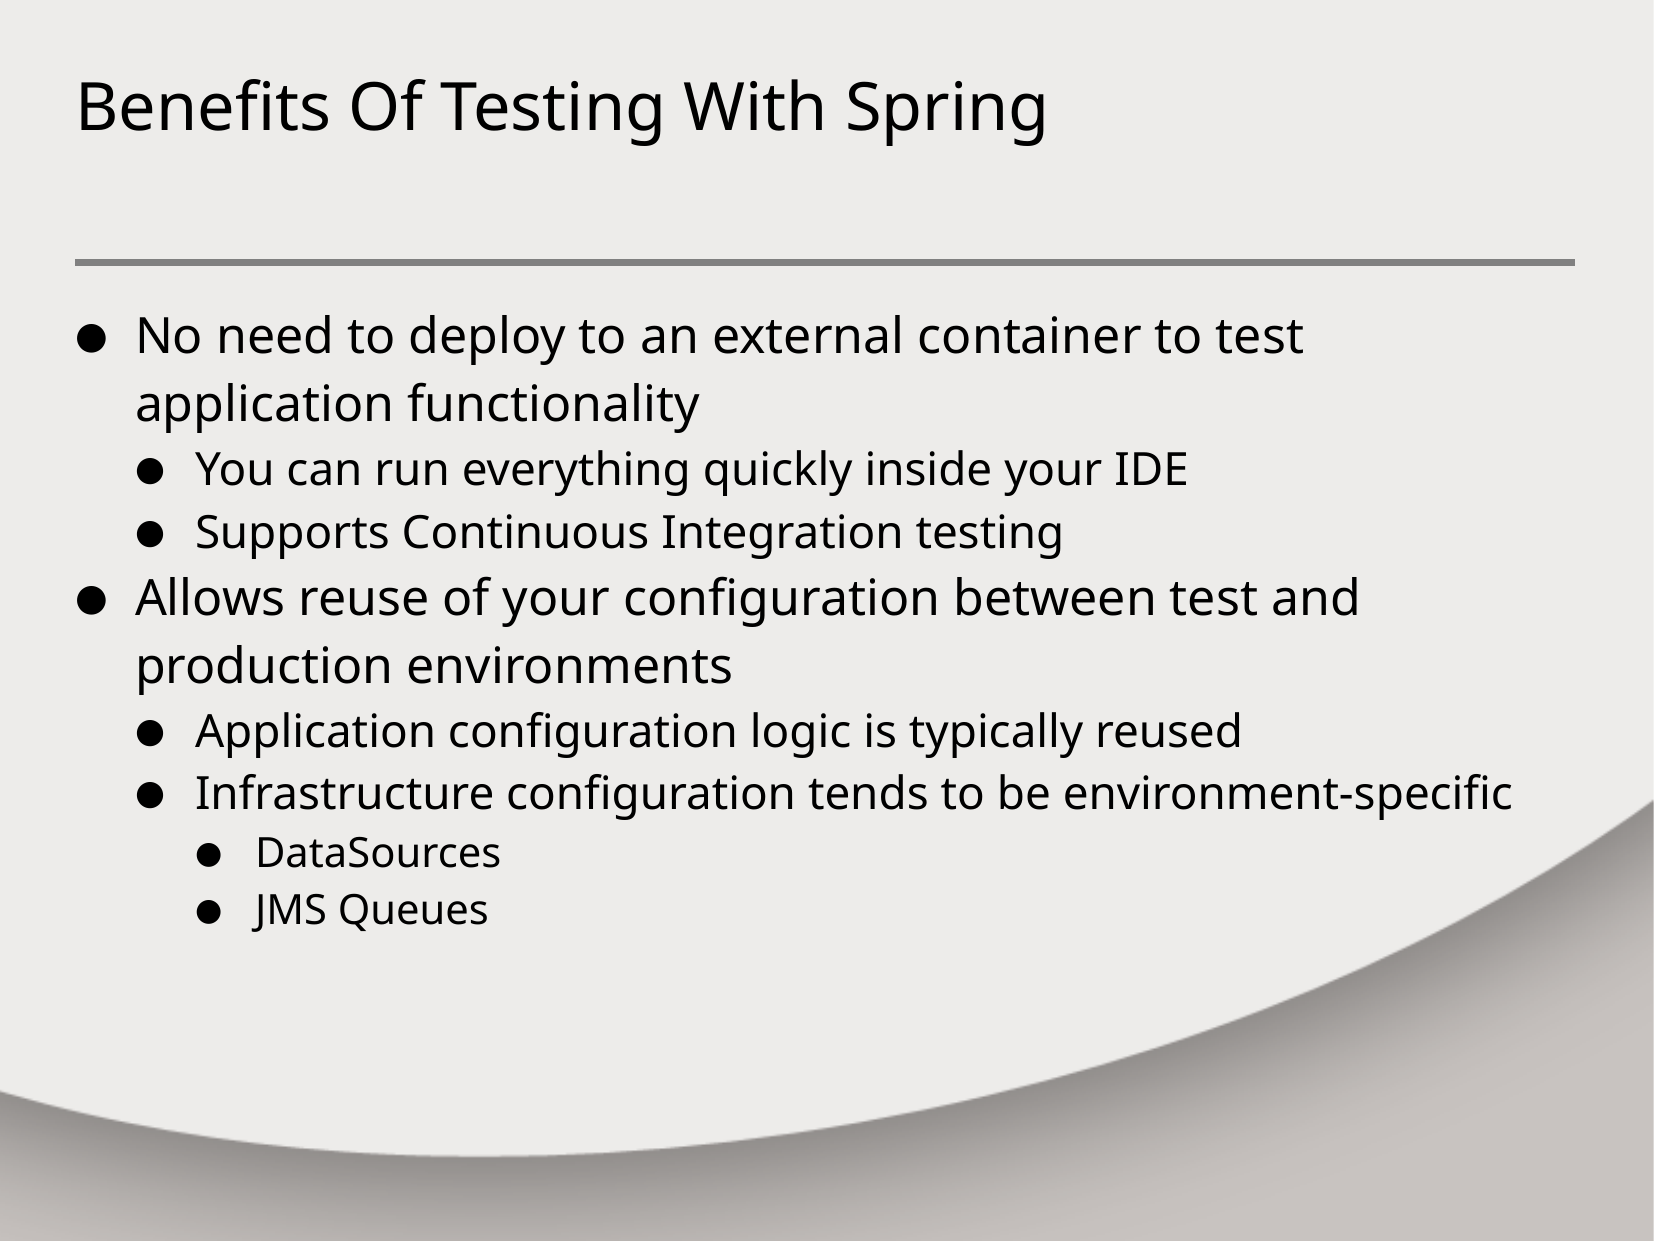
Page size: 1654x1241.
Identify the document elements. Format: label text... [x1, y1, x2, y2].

picture [0, 0, 1654, 1241]
list No need to deploy to an external container to test application functionality You can run everything quickly inside your IDE Supports Continuous Integration testing Allows reuse of your configuration between test and production environments Application configuration logic is typically reused Infrastructure configuration tends to be environment-specific DataSources JMS Queues [75, 300, 1576, 1163]
title Benefits Of Testing With Spring [75, 75, 1576, 226]
